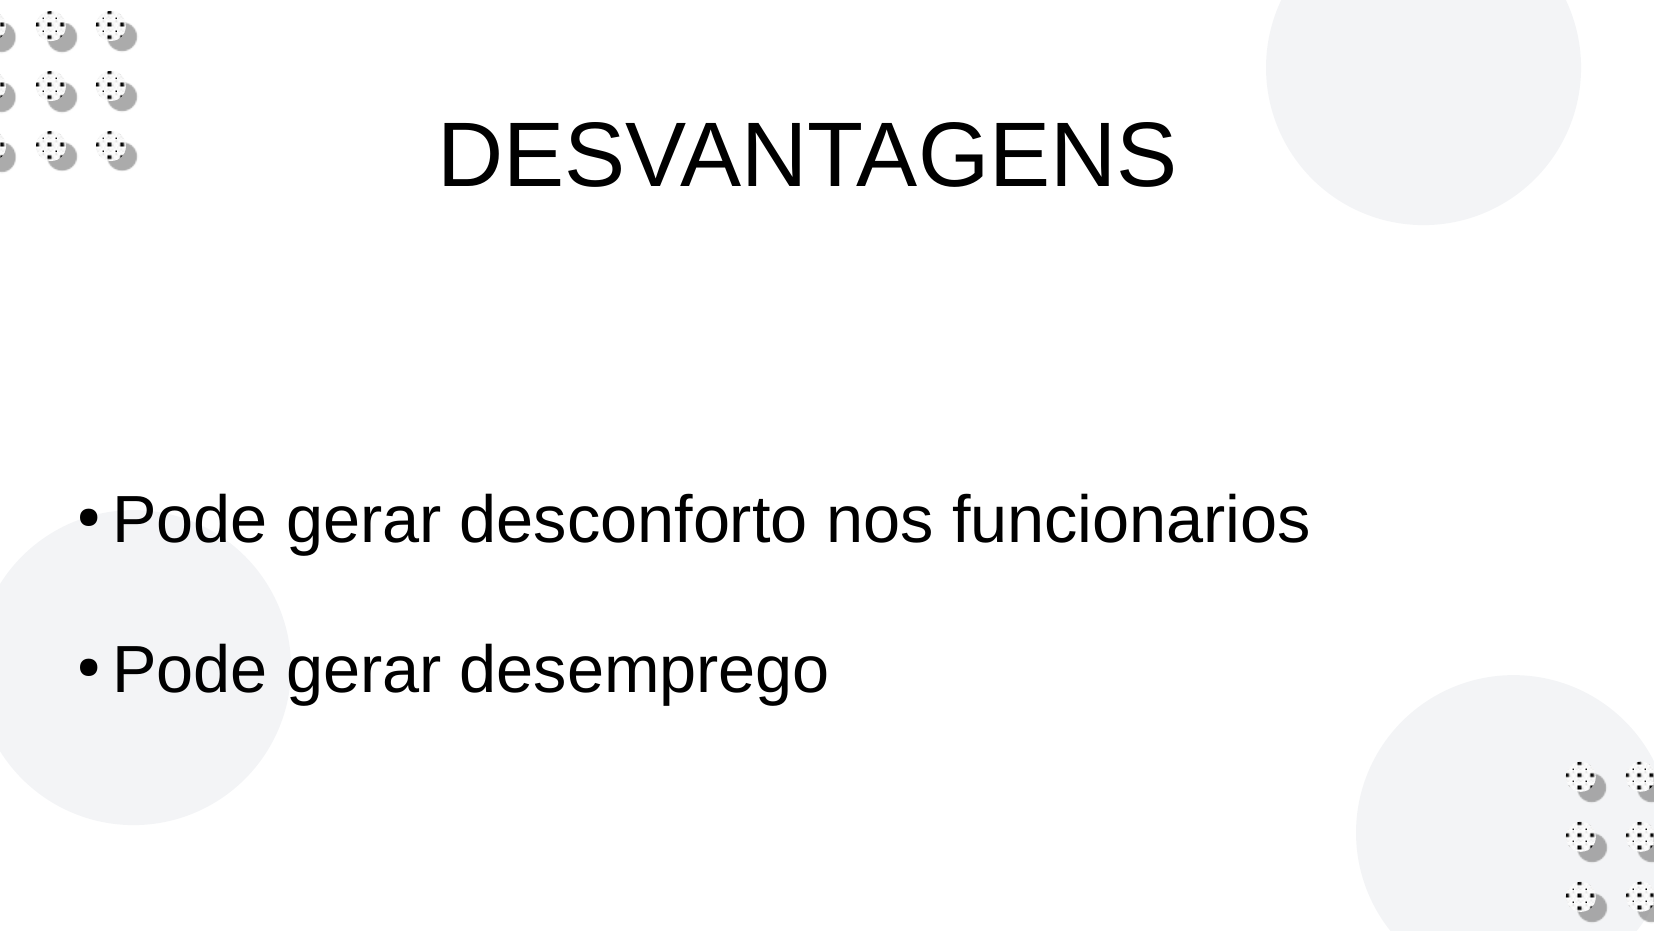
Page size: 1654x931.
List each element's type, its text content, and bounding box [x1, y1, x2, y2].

picture [95, 10, 126, 41]
picture [1625, 881, 1654, 912]
picture [1565, 821, 1596, 852]
picture [1565, 761, 1596, 792]
picture [1625, 761, 1654, 792]
subtitle Pode gerar desconforto nos funcionarios Pode gerar desemprego [76, 324, 1565, 865]
picture [1625, 821, 1654, 852]
picture [35, 70, 66, 102]
picture [0, 14, 6, 39]
picture [1565, 881, 1596, 912]
title DESVANTAGENS [76, 76, 1565, 233]
picture [0, 133, 7, 159]
picture [99, 70, 123, 76]
picture [35, 11, 66, 42]
picture [35, 130, 67, 162]
picture [0, 74, 6, 99]
